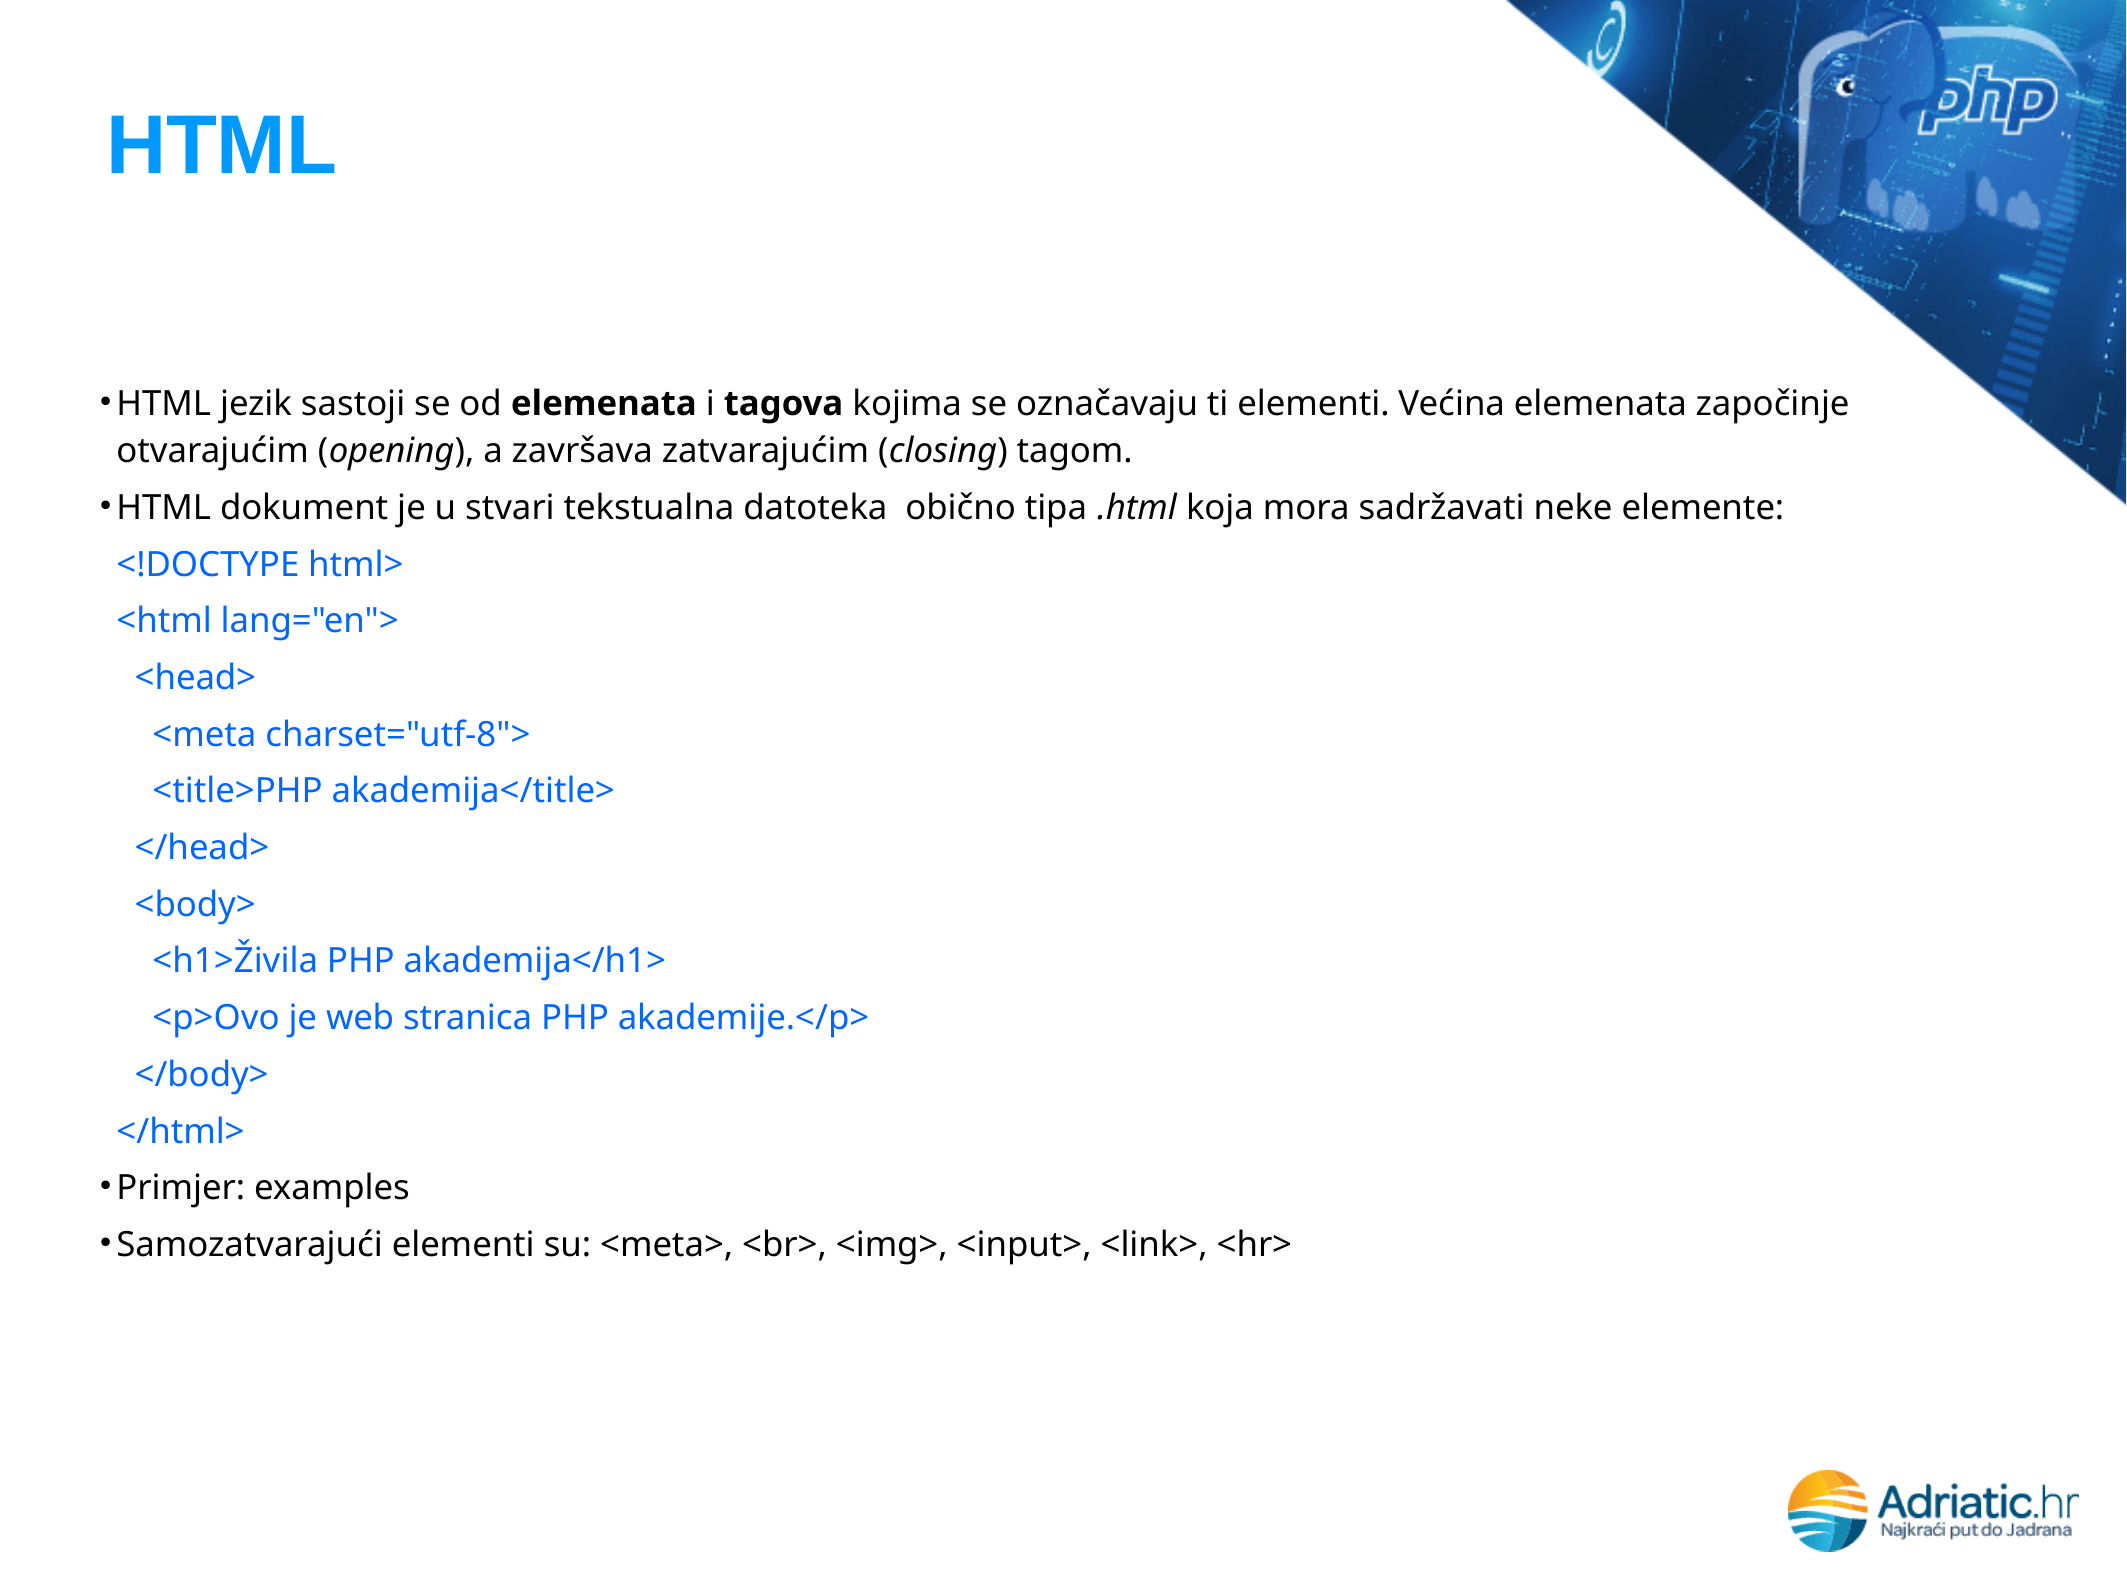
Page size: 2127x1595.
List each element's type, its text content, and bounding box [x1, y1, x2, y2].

picture [1788, 1470, 2079, 1552]
title HTML [106, 70, 1630, 219]
picture [1505, 0, 2127, 625]
list HTML jezik sastoji se od elemenata i tagova kojima se označavaju ti elementi. Većina elemenata započinje otvarajućim (opening), a završava zatvarajućim (closing) tagom. HTML dokument je u stvari tekstualna datoteka obično tipa .html koja mora sadržavati neke elemente: <!DOCTYPE html> <html lang="en"> <head> <meta charset="utf-8"> <title>PHP akademija</title> </head> <body> <h1>Živila PHP akademija</h1> <p>Ovo je web stranica PHP akademije.</p> </body> </html> Primjer: examples Samozatvarajući elementi su: <meta>, <br>, <img>, <input>, <link>, <hr> [94, 377, 2008, 1536]
